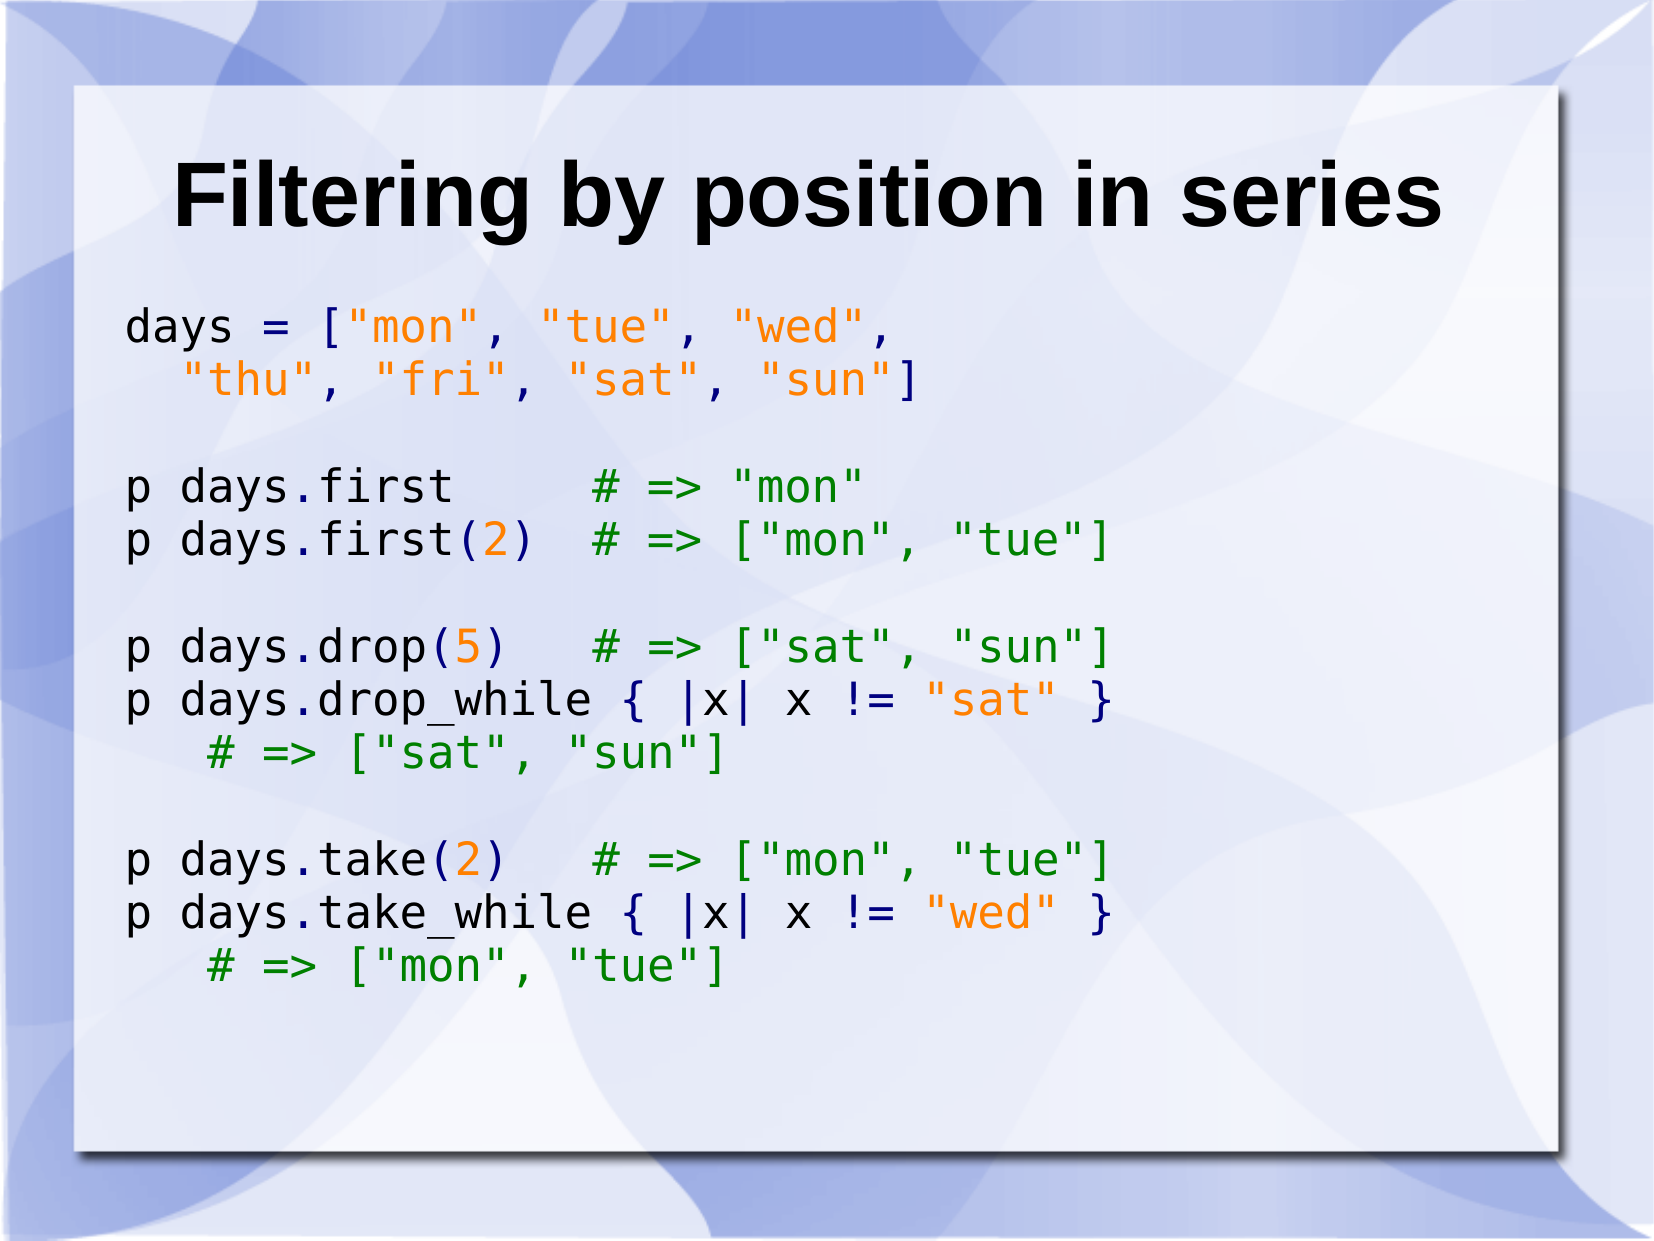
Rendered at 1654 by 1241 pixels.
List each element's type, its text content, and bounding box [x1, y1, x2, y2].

picture [0, 0, 1654, 1241]
text_box days = ["mon", "tue", "wed", "thu", "fri", "sat", "sun"] p days.first # => "mon" p days.first(2) # => ["mon", "tue"] p days.drop(5) # => ["sat", "sun"] p days.drop_while { |x| x != "sat" } # => ["sat", "sun"] p days.take(2) # => ["mon", "tue"] p days.take_while { |x| x != "wed" } # => ["mon", "tue"] [124, 300, 1463, 1126]
title Filtering by position in series [82, 90, 1536, 298]
